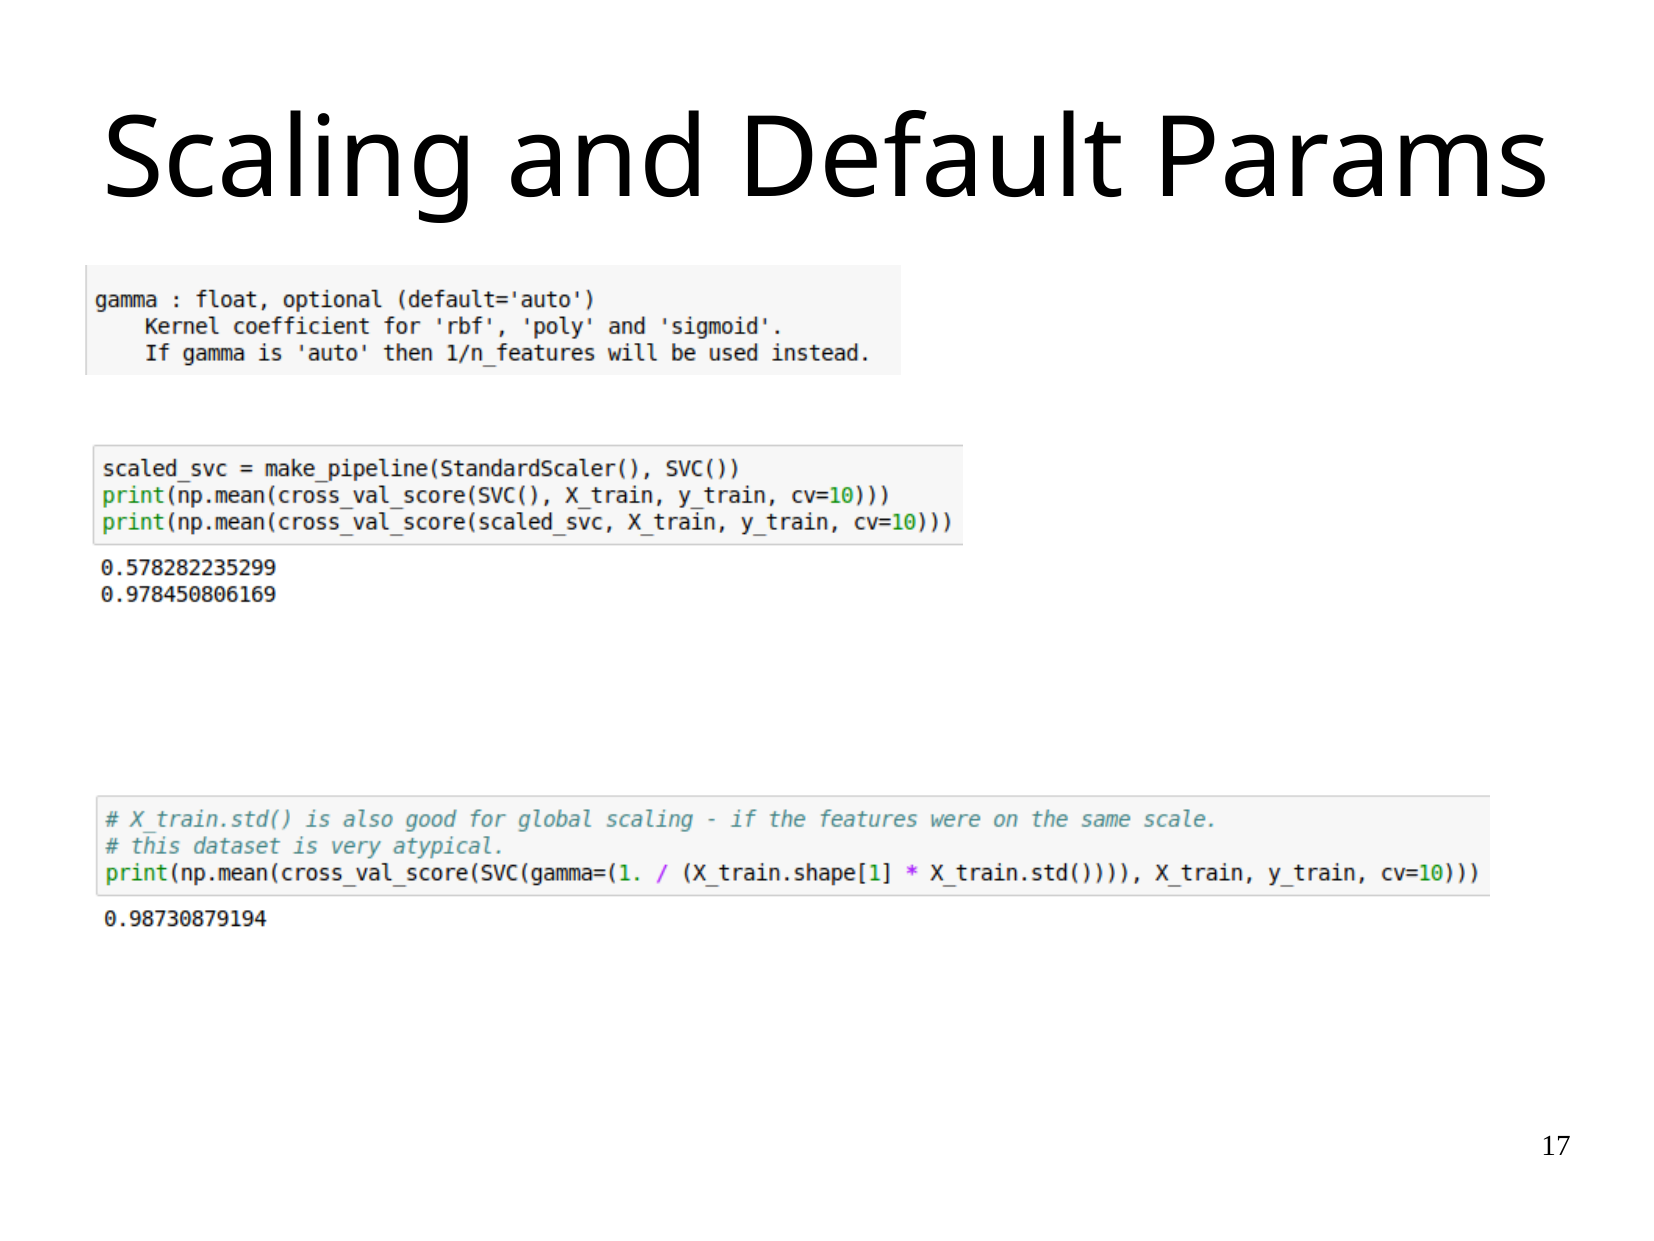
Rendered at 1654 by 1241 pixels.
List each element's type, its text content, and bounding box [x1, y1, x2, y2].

title Scaling and Default Params [82, 49, 1571, 257]
picture [84, 265, 901, 376]
picture [90, 794, 1490, 947]
picture [82, 434, 963, 610]
